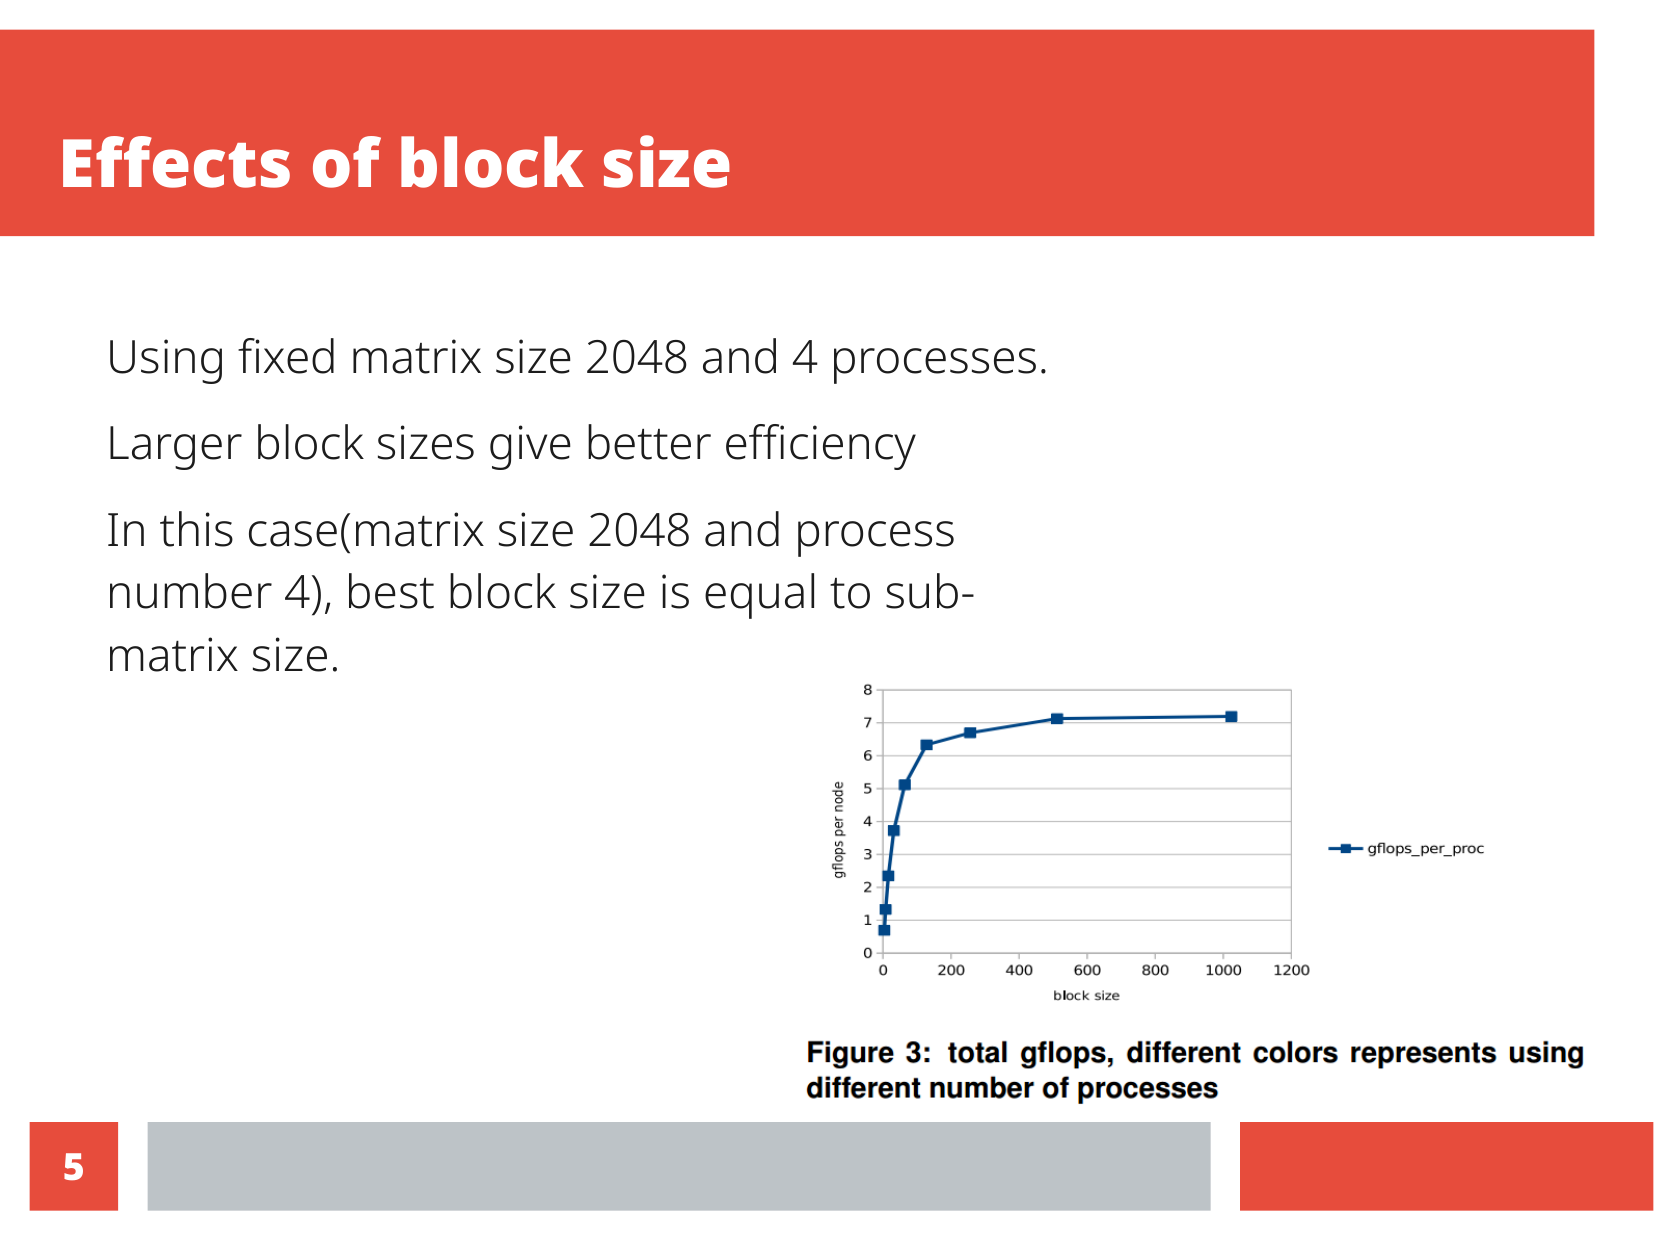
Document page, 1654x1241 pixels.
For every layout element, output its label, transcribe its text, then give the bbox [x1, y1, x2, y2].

picture [754, 667, 1644, 1109]
list Using fixed matrix size 2048 and 4 processes. Larger block sizes give better efficiency In this case(matrix size 2048 and process number 4), best block size is equal to sub-matrix size. [59, 324, 1057, 863]
title Effects of block size [59, 59, 1595, 207]
